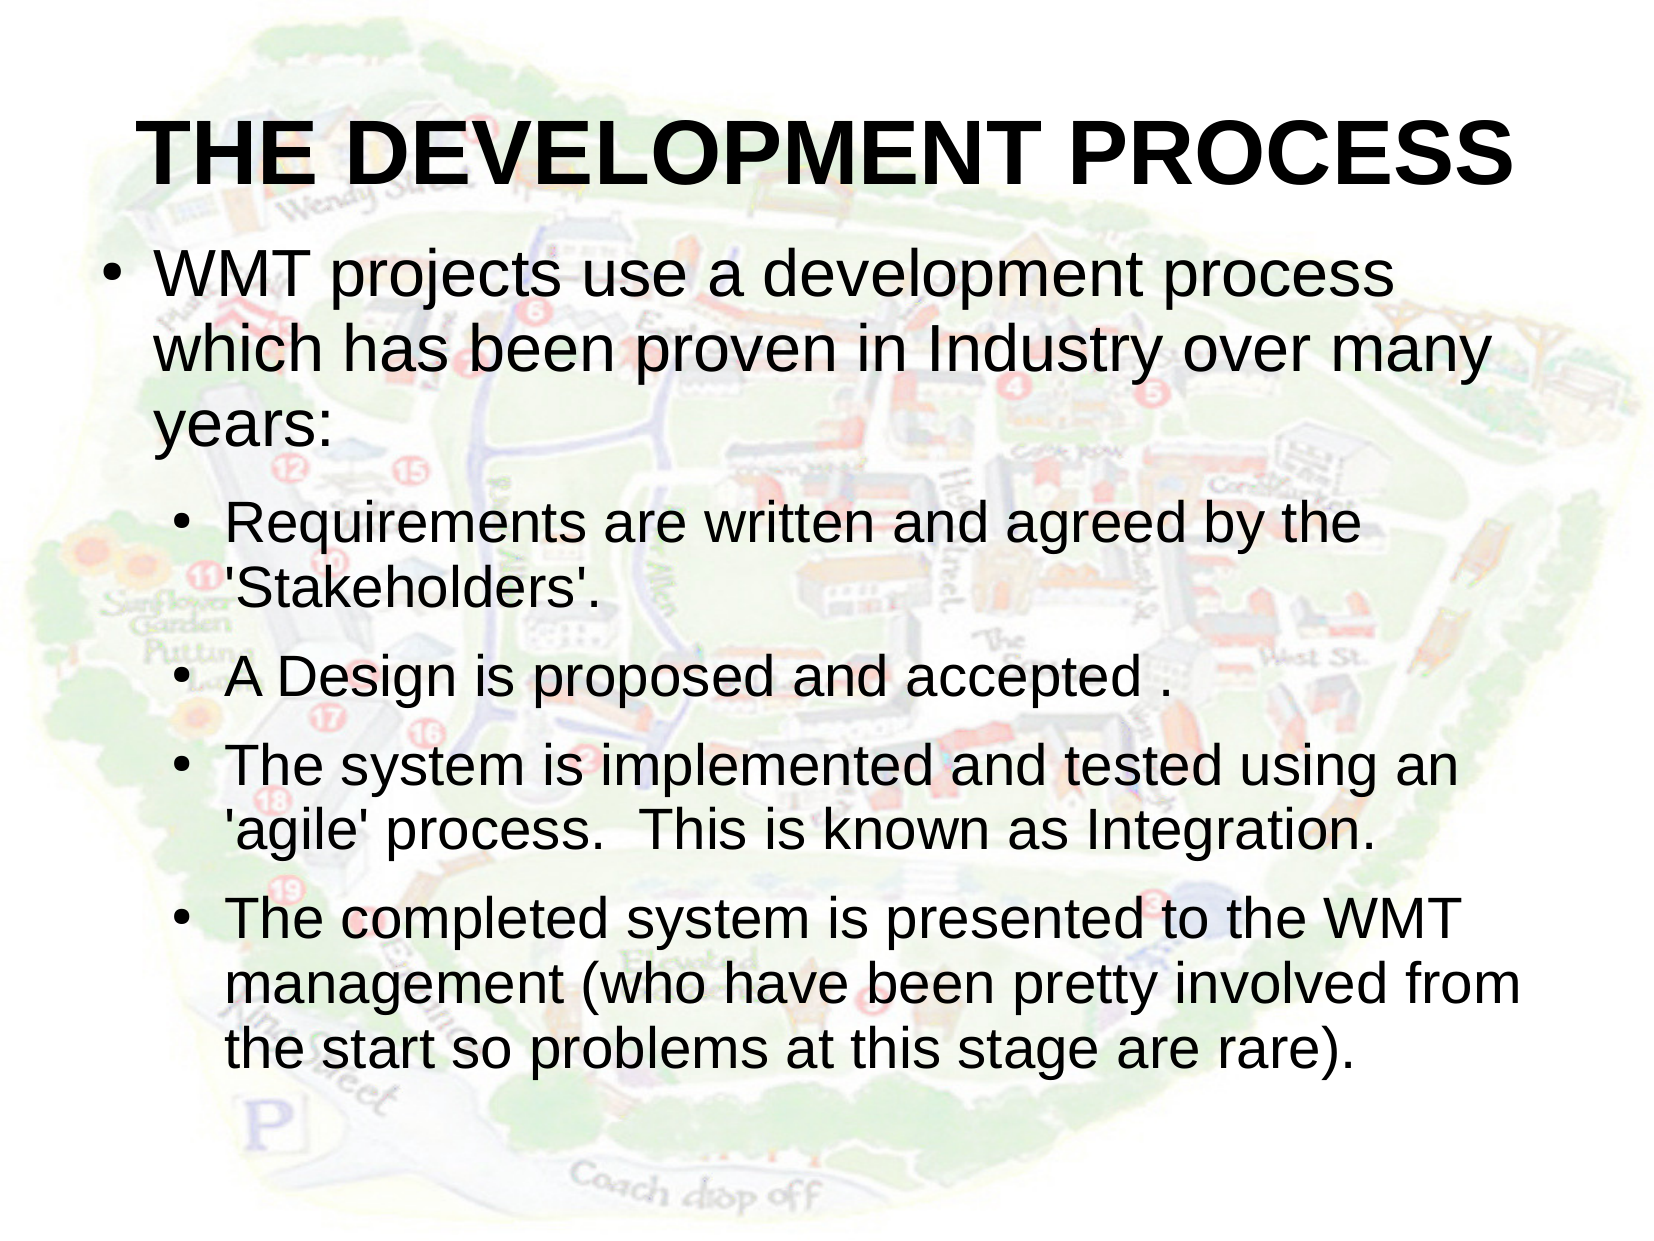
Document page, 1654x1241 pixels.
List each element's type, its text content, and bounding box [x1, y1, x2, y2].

picture [0, 0, 1654, 1241]
title THE DEVELOPMENT PROCESS [82, 49, 1571, 236]
list WMT projects use a development process which has been proven in Industry over many years: Requirements are written and agreed by the 'Stakeholders'. A Design is proposed and accepted . The system is implemented and tested using an 'agile' process. This is known as Integration. The completed system is presented to the WMT management (who have been pretty involved from the start so problems at this stage are rare). [82, 236, 1571, 1136]
